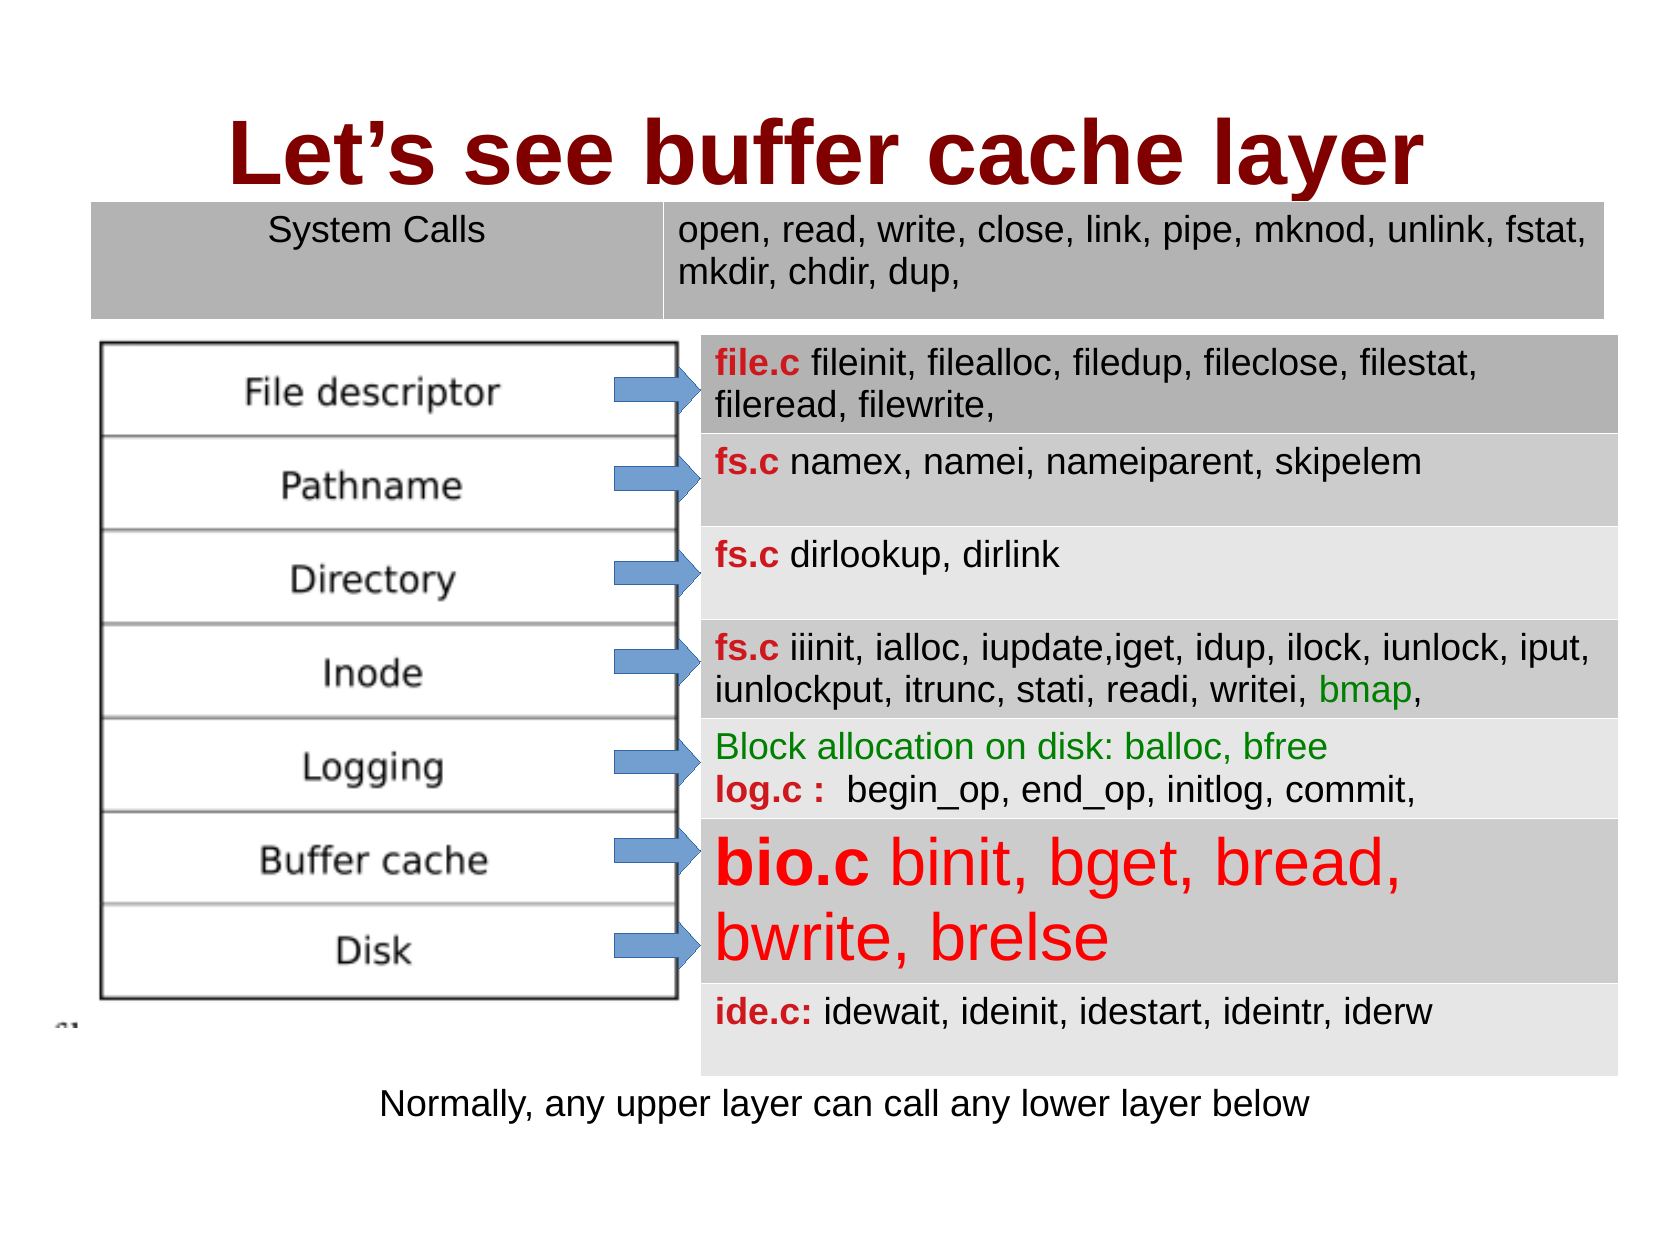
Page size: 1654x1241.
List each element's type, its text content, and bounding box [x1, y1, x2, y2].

table_cell bio.c binit, bget, bread, bwrite, brelse [701, 819, 1618, 983]
text_box [614, 366, 701, 414]
text_box [614, 637, 701, 686]
text_box [614, 549, 701, 597]
table_header open, read, write, close, link, pipe, mknod, unlink, fstat, mkdir, chdir, dup, [664, 202, 1604, 319]
table_cell Block allocation on disk: balloc, bfree log.c : begin_op, end_op, initlog, commit, [701, 719, 1618, 818]
table_cell fs.c namex, namei, nameiparent, skipelem [701, 434, 1618, 526]
text_box [614, 827, 701, 875]
text_box [614, 921, 701, 969]
title Let’s see buffer cache layer [82, 49, 1571, 257]
table_cell fs.c dirlookup, dirlink [701, 527, 1618, 619]
text_box Normally, any upper layer can call any lower layer below [165, 1074, 1524, 1132]
table_cell fs.c iiinit, ialloc, iupdate,iget, idup, ilock, iunlock, iput, iunlockput, itrunc, stati, readi, writei, bmap, [701, 620, 1618, 718]
picture [47, 310, 726, 1028]
text_box [614, 738, 701, 786]
table_header file.c fileinit, filealloc, filedup, fileclose, filestat, fileread, filewrite, [701, 335, 1618, 433]
table_header System Calls [91, 202, 663, 319]
table_cell ide.c: idewait, ideinit, idestart, ideintr, iderw [701, 984, 1618, 1076]
text_box [614, 454, 701, 503]
